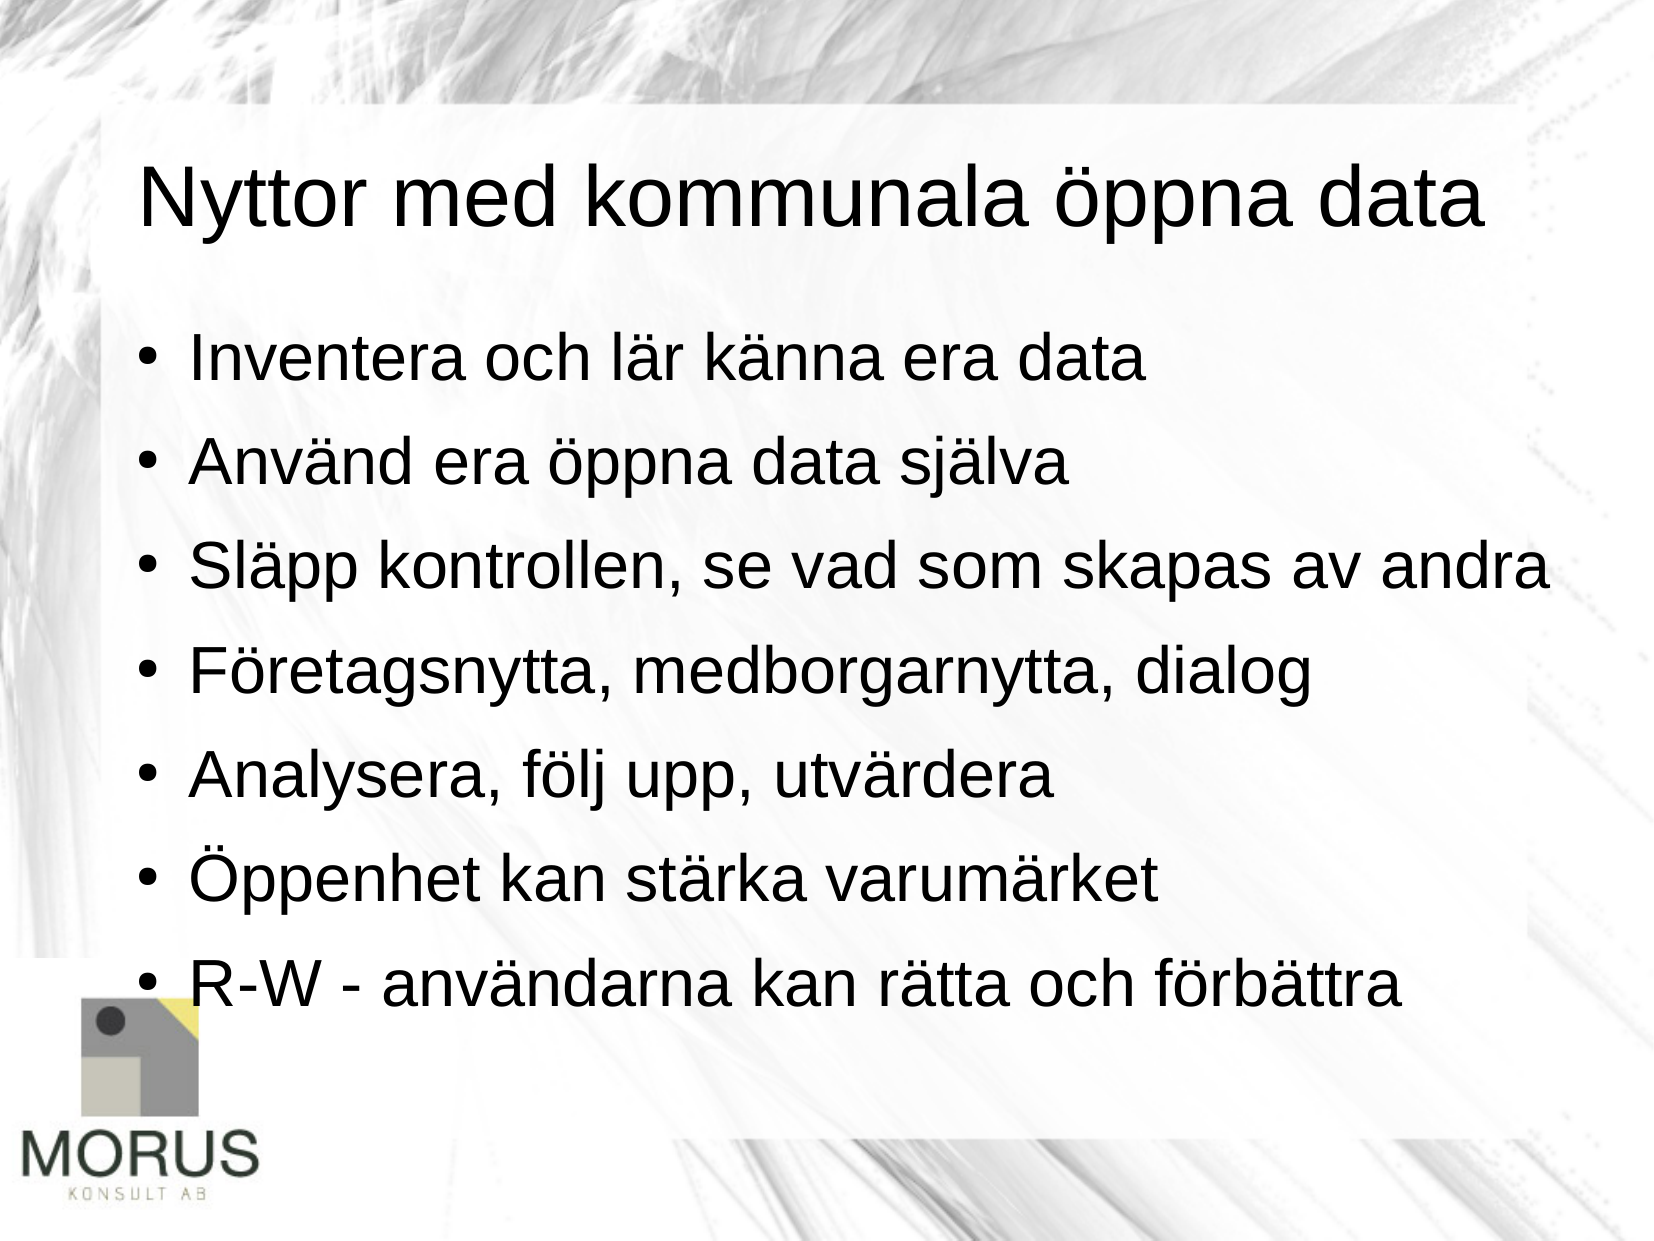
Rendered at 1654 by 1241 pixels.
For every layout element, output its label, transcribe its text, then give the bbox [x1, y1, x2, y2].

title Nyttor med kommunala öppna data [118, 112, 1506, 281]
list Inventera och lär känna era data Använd era öppna data själva Släpp kontrollen, se vad som skapas av andra Företagsnytta, medborgarnytta, dialog Analysera, följ upp, utvärdera Öppenhet kan stärka varumärket R-W - användarna kan rätta och förbättra [118, 319, 1571, 1040]
picture [0, 0, 1654, 1241]
